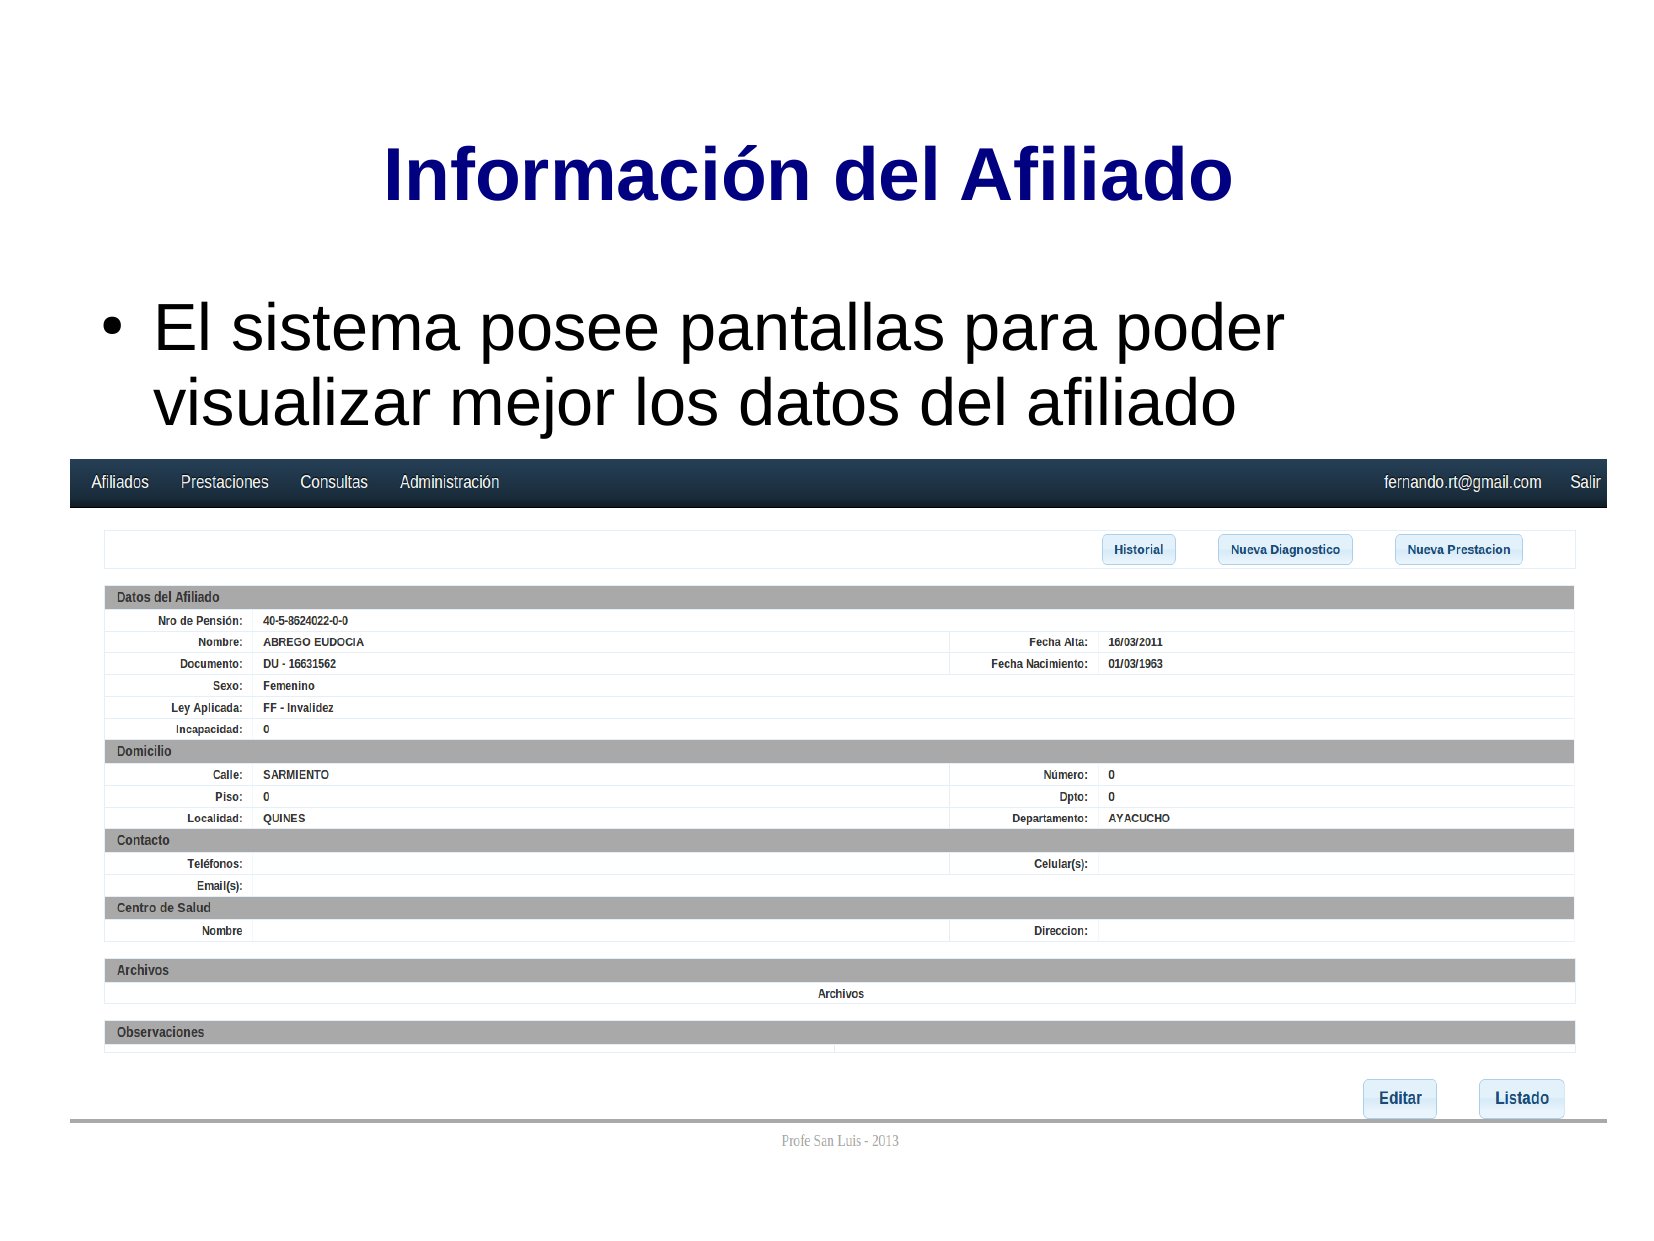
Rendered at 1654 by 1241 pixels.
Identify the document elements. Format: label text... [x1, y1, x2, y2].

picture [70, 459, 1607, 1182]
title Información del Afiliado [82, 64, 1571, 272]
list El sistema posee pantallas para poder visualizar mejor los datos del afiliado [82, 290, 1538, 459]
